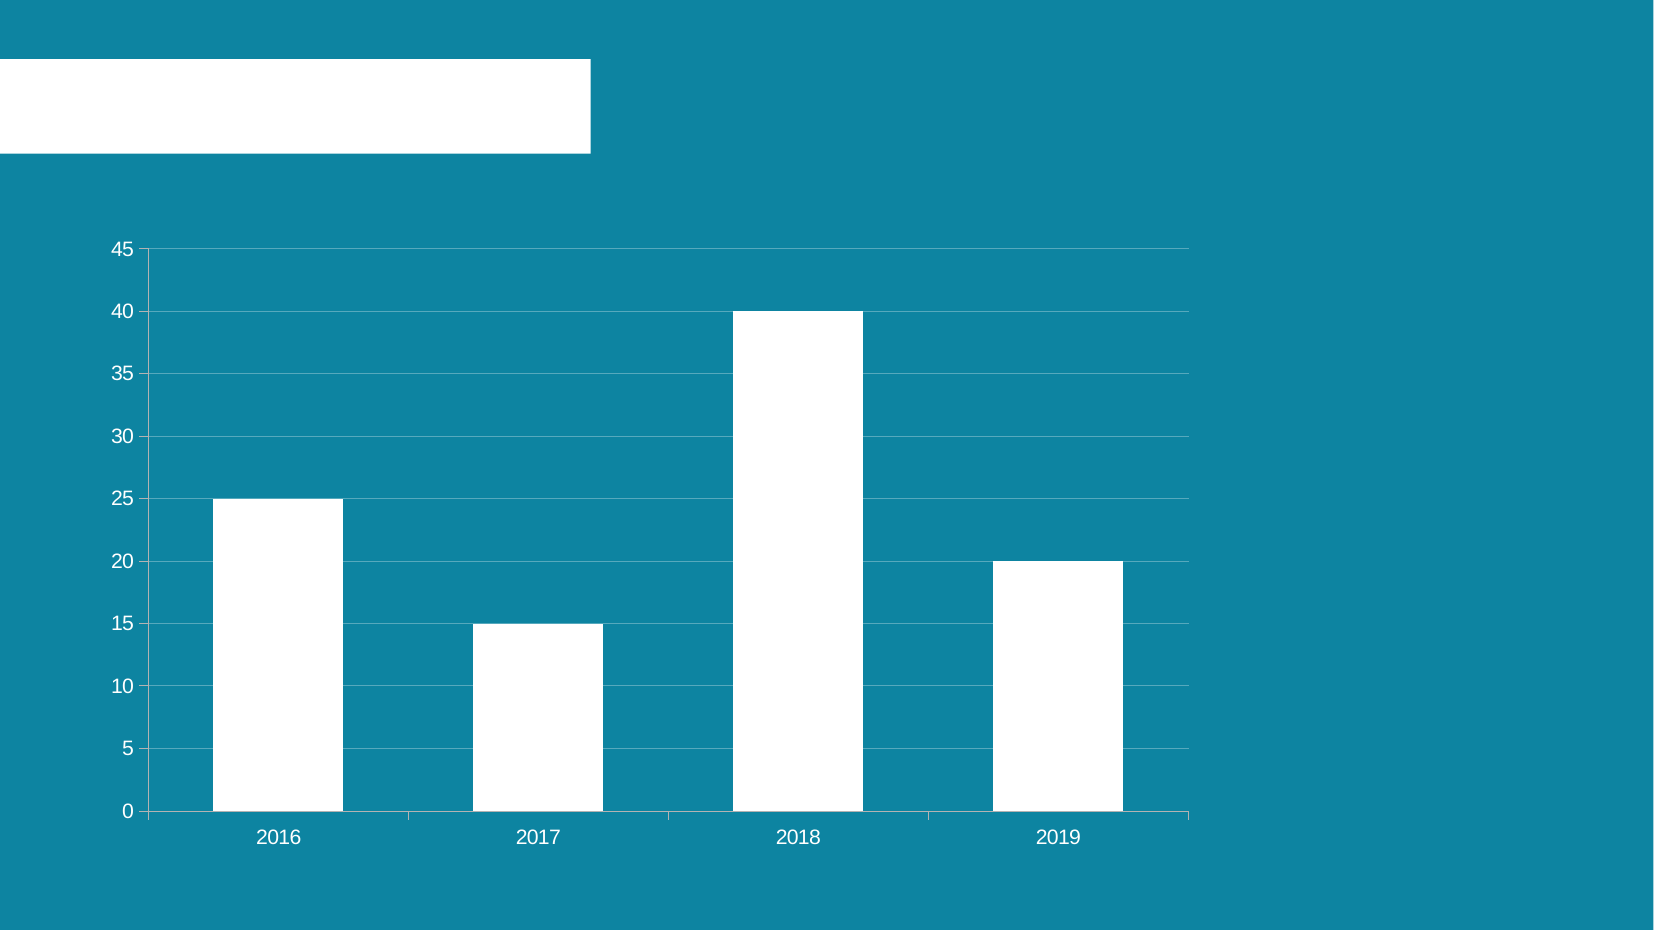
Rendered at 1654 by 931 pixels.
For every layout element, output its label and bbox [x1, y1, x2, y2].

chart [88, 224, 1211, 863]
